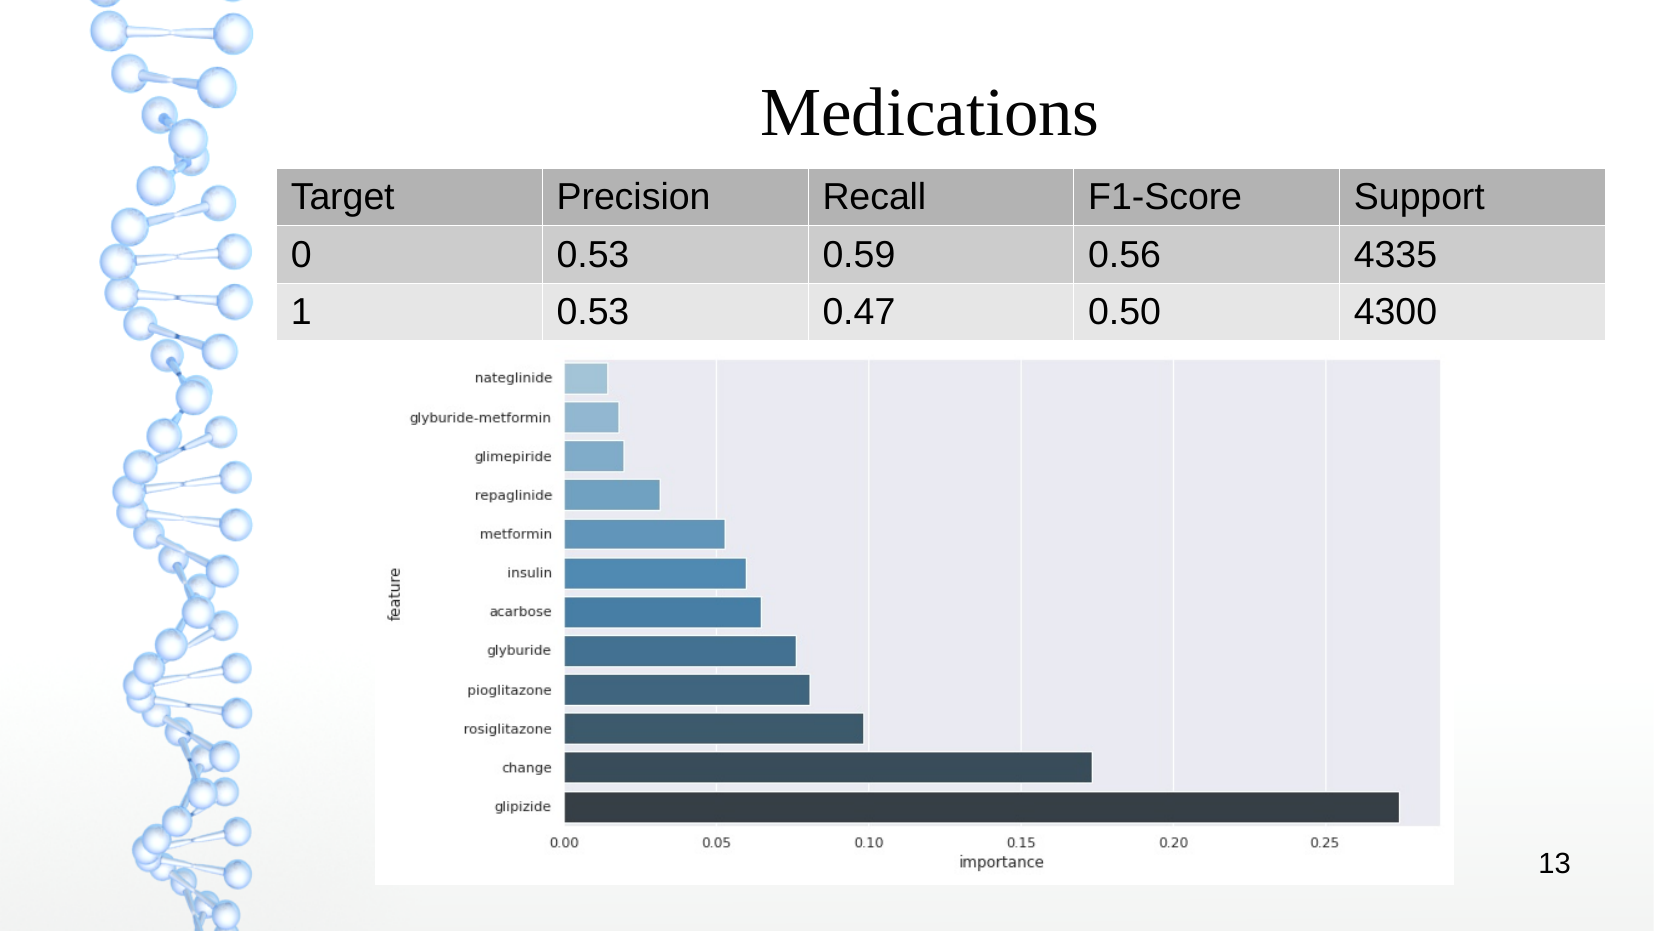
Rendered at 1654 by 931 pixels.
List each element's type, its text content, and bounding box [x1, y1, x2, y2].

table_cell 4335 [1340, 226, 1605, 283]
table_header Recall [809, 169, 1073, 225]
table_cell 4300 [1340, 284, 1605, 340]
table_header Support [1340, 169, 1605, 225]
table_cell 0.53 [543, 226, 808, 283]
table_cell 0.59 [809, 226, 1073, 283]
table_cell 0.56 [1074, 226, 1339, 283]
table_header F1-Score [1074, 169, 1339, 225]
table_cell 0.53 [543, 284, 808, 340]
table_cell 0.47 [809, 284, 1073, 340]
table_cell 0 [277, 226, 542, 283]
table_header Target [277, 169, 542, 225]
title Medications [265, 35, 1595, 189]
table_cell 0.50 [1074, 284, 1339, 340]
picture [0, 0, 1654, 931]
table_header Precision [543, 169, 808, 225]
table_cell 1 [277, 284, 542, 340]
